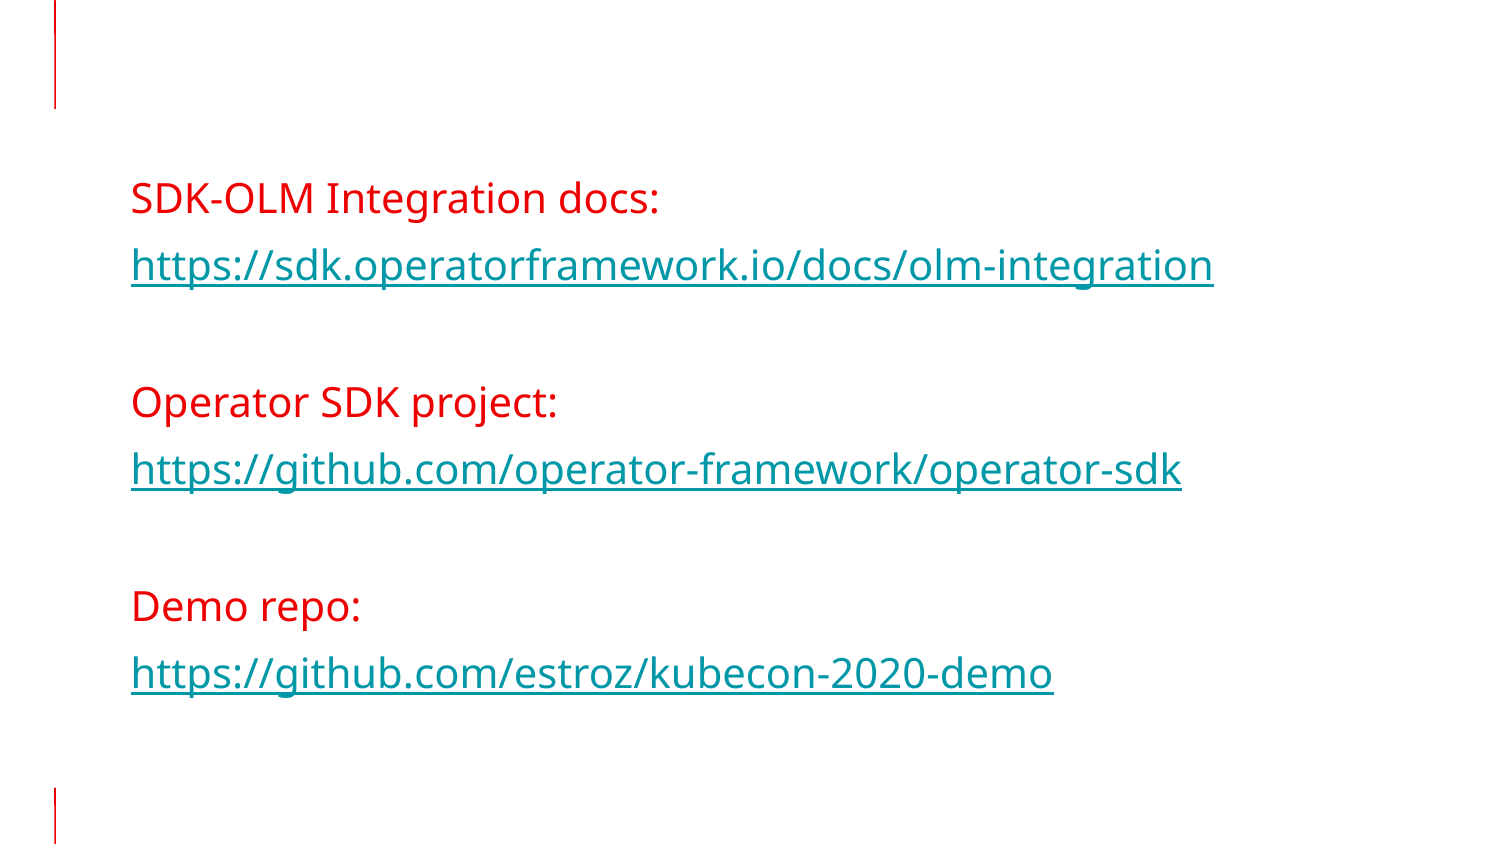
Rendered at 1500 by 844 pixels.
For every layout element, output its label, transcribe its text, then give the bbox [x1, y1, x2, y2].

title SDK-OLM Integration docs: https://sdk.operatorframework.io/docs/olm-integration Operator SDK project: https://github.com/operator-framework/operator-sdk Demo repo: https://github.com/estroz/kubecon-2020-demo [130, 156, 1387, 700]
